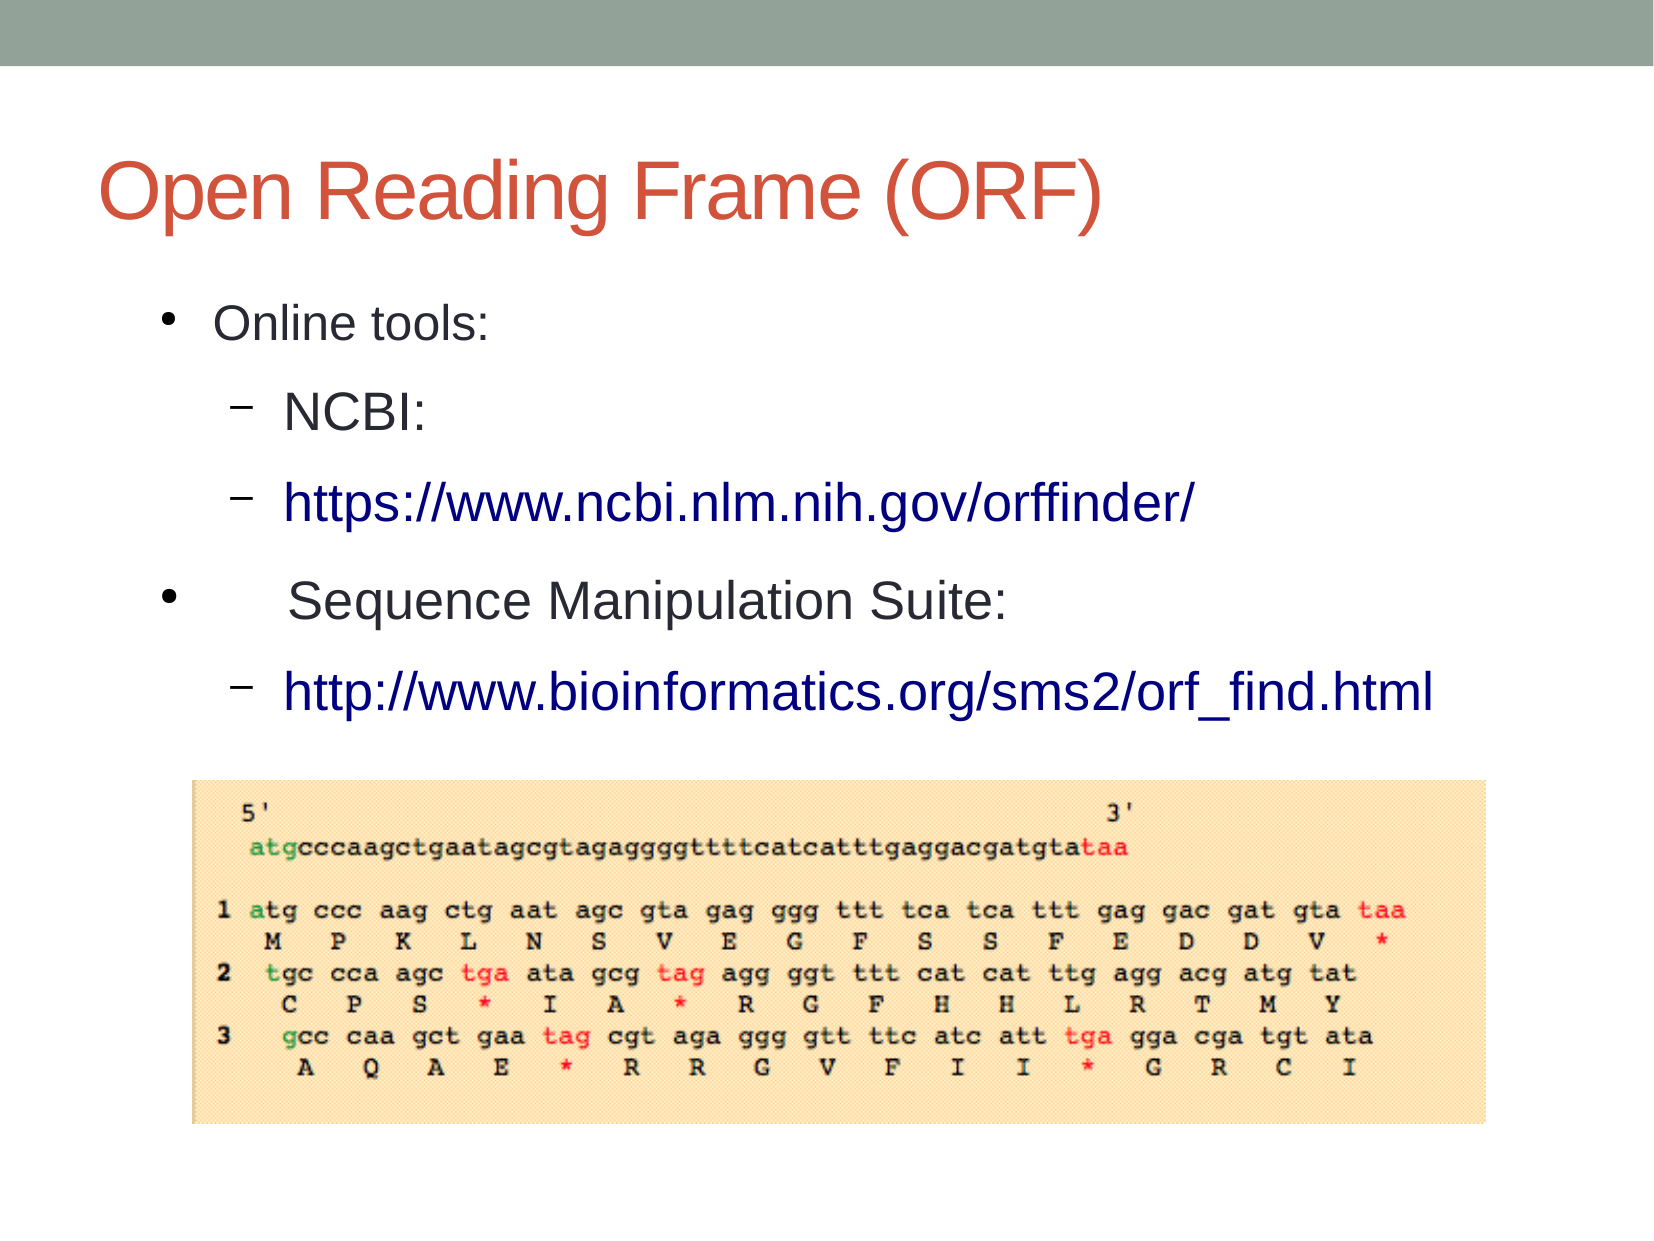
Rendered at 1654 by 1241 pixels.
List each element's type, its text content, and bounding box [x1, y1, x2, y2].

list Online tools: NCBI: https://www.ncbi.nlm.nih.gov/orffinder/ Sequence Manipulation Suite: http://www.bioinformatics.org/sms2/orf_find.html [141, 290, 1630, 1010]
picture [192, 1010, 1486, 1241]
title Open Reading Frame (ORF) [82, 96, 1571, 276]
